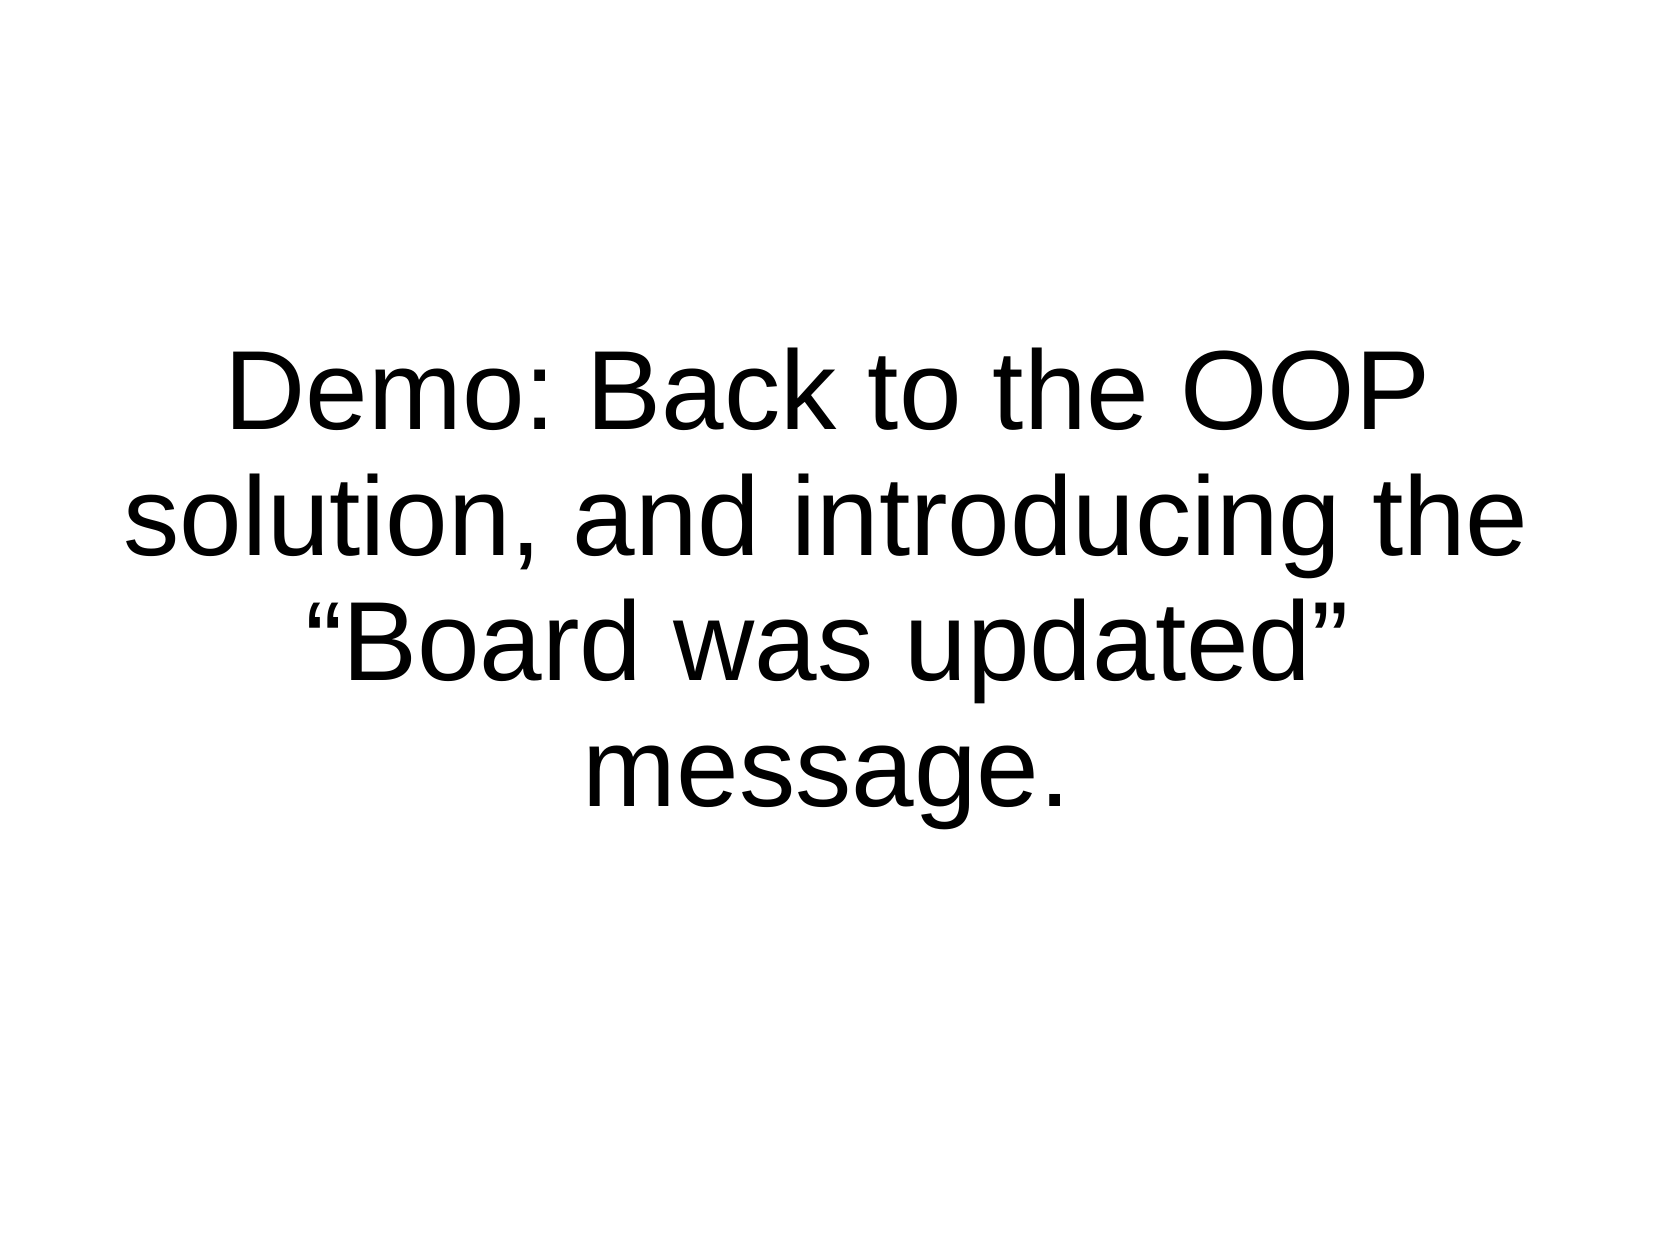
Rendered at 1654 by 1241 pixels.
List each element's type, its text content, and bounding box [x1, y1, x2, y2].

subtitle Demo: Back to the OOP solution, and introducing the “Board was updated” message. [82, 49, 1571, 1109]
